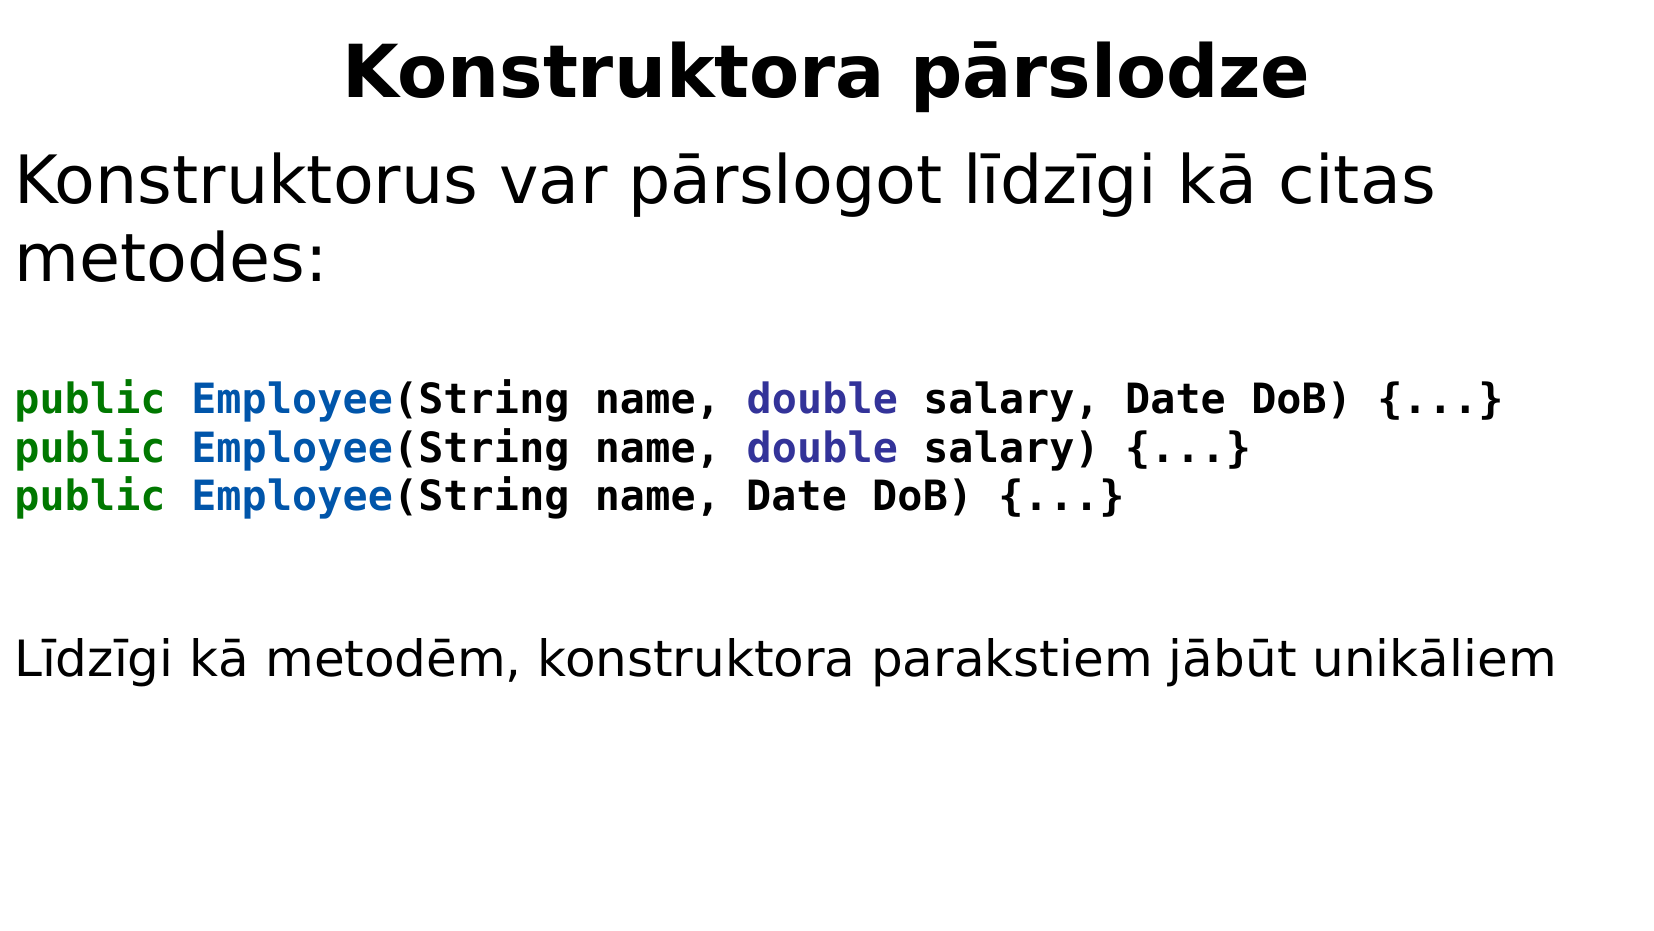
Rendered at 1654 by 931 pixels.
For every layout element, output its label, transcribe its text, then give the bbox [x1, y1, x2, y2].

list Konstruktorus var pārslogot līdzīgi kā citas metodes: public Employee(String name, double salary, Date DoB) {...} public Employee(String name, double salary) {...} public Employee(String name, Date DoB) {...} Līdzīgi kā metodēm, konstruktora parakstiem jābūt unikāliem [14, 141, 1595, 909]
title Konstruktora pārslodze [82, 17, 1571, 127]
